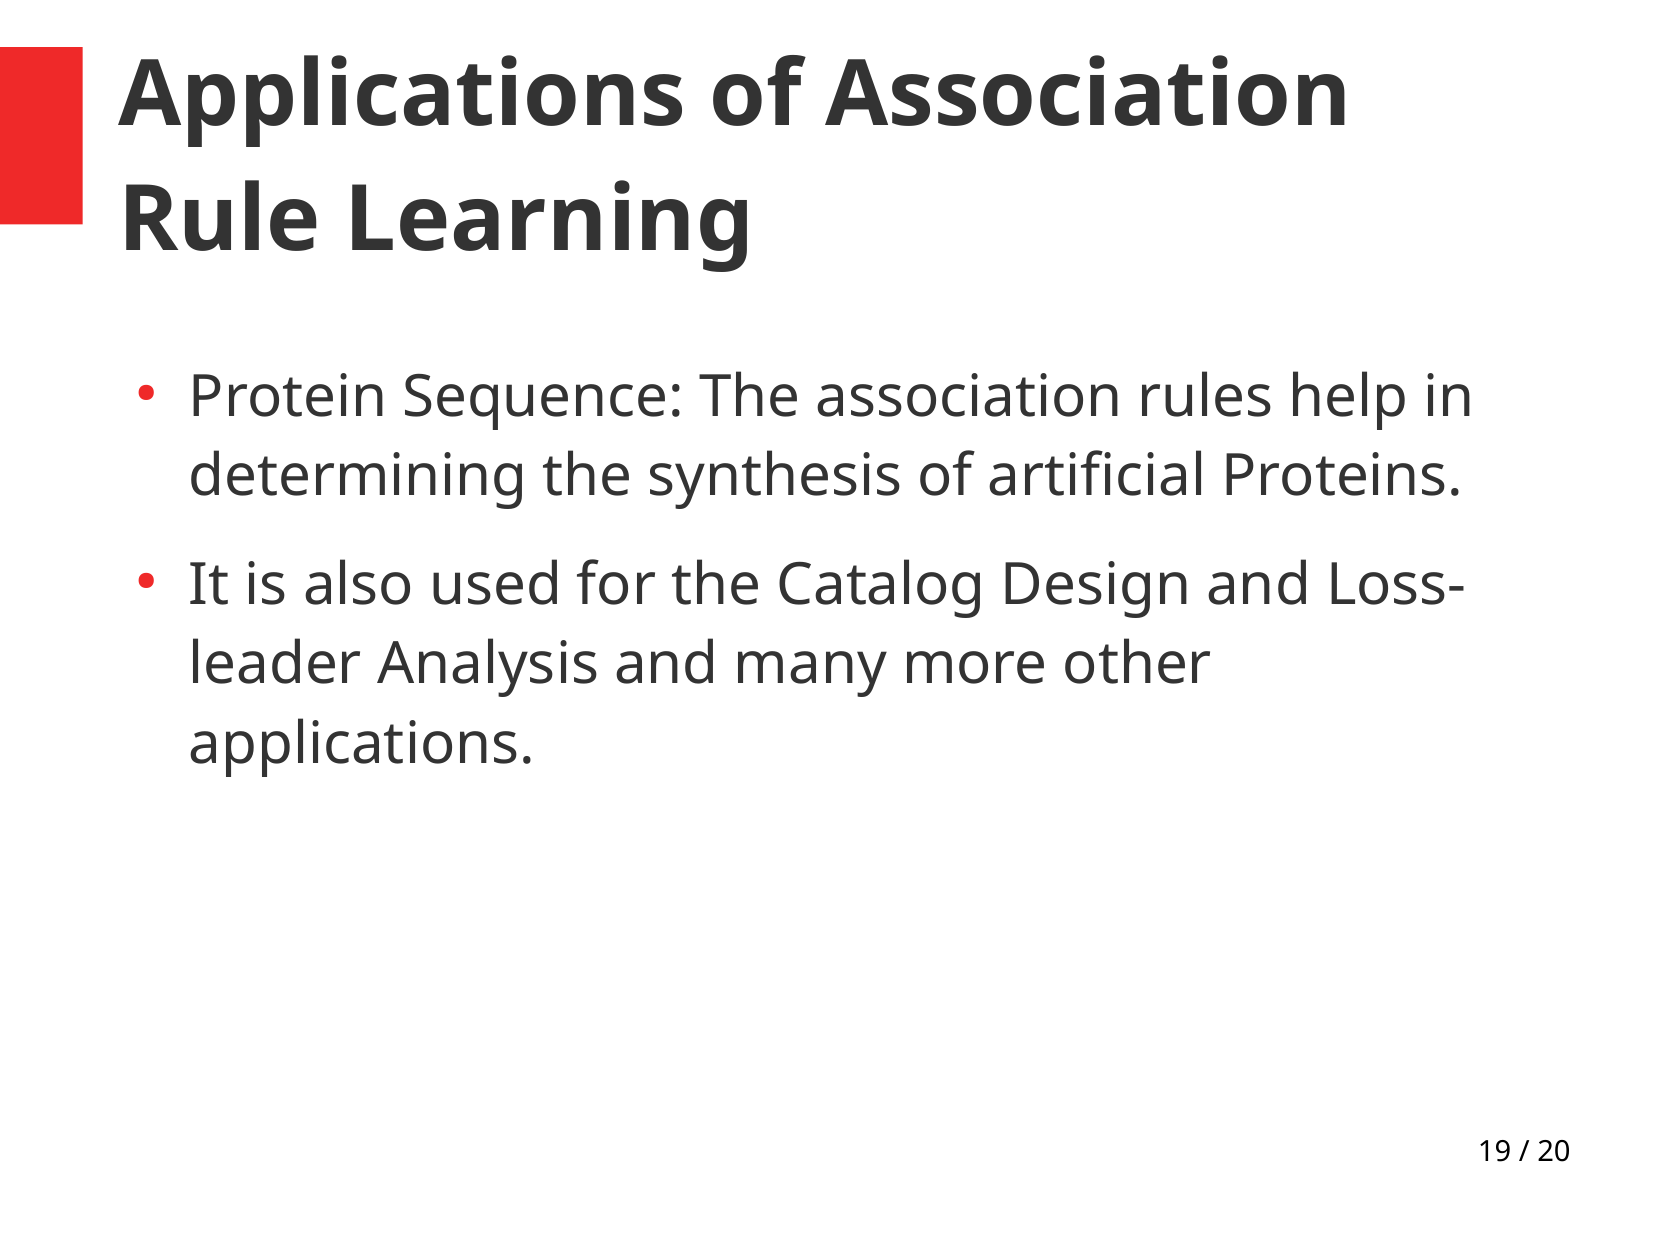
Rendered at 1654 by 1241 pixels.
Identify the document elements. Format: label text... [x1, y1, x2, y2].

list Protein Sequence: The association rules help in determining the synthesis of artificial Proteins. It is also used for the Catalog Design and Loss-leader Analysis and many more other applications. [118, 354, 1536, 1074]
title Applications of Association Rule Learning [118, 28, 1571, 278]
